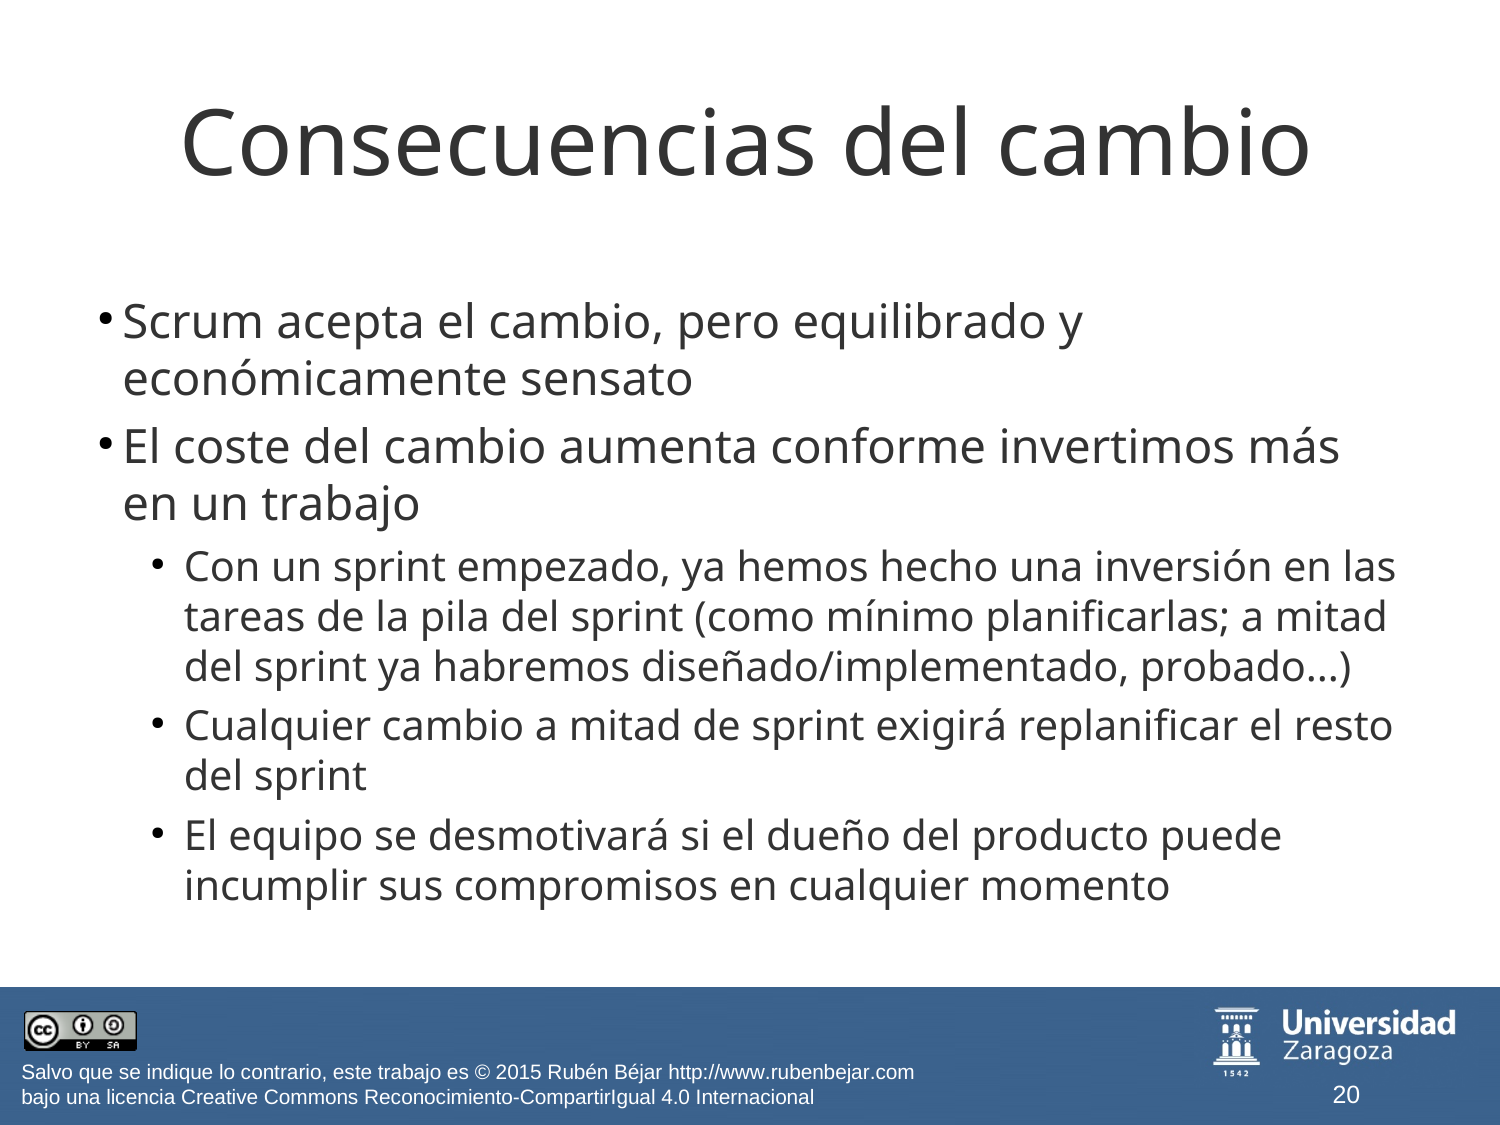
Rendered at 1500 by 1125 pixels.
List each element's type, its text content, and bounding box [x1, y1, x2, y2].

picture [0, 987, 1500, 1125]
list Scrum acepta el cambio, pero equilibrado y económicamente sensato El coste del cambio aumenta conforme invertimos más en un trabajo Con un sprint empezado, ya hemos hecho una inversión en las tareas de la pila del sprint (como mínimo planificarlas; a mitad del sprint ya habremos diseñado/implementado, probado...) Cualquier cambio a mitad de sprint exigirá replanificar el resto del sprint El equipo se desmotivará si el dueño del producto puede incumplir sus compromisos en cualquier momento [82, 283, 1418, 957]
title Consecuencias del cambio [74, 21, 1420, 257]
